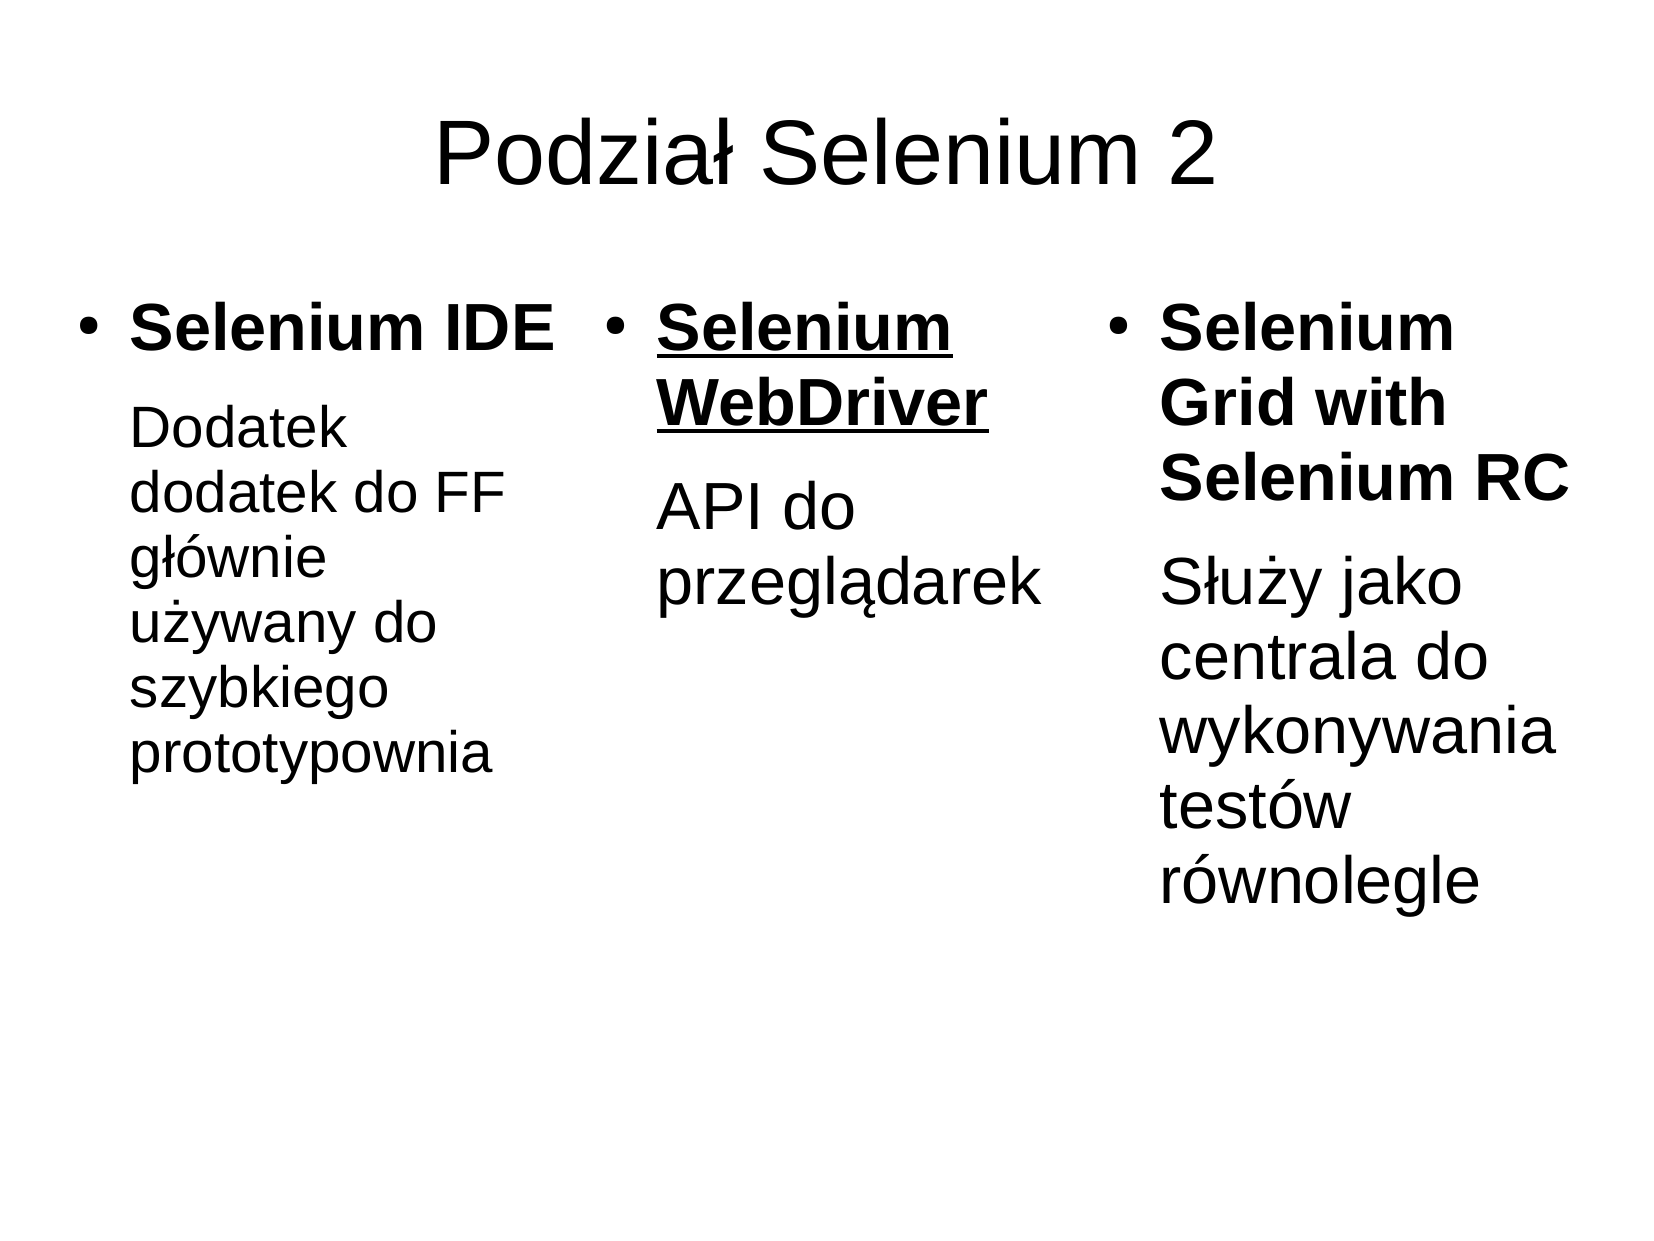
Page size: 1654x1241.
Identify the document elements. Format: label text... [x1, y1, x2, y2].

title Podział Selenium 2 [82, 49, 1571, 257]
list Selenium WebDriver API do przeglądarek [585, 290, 1065, 1111]
list Selenium Grid with Selenium RC Służy jako centrala do wykonywania testów równolegle [1088, 290, 1595, 1111]
list Selenium IDE Dodatek dodatek do FF głównie używany do szybkiego prototypownia [59, 290, 562, 1111]
